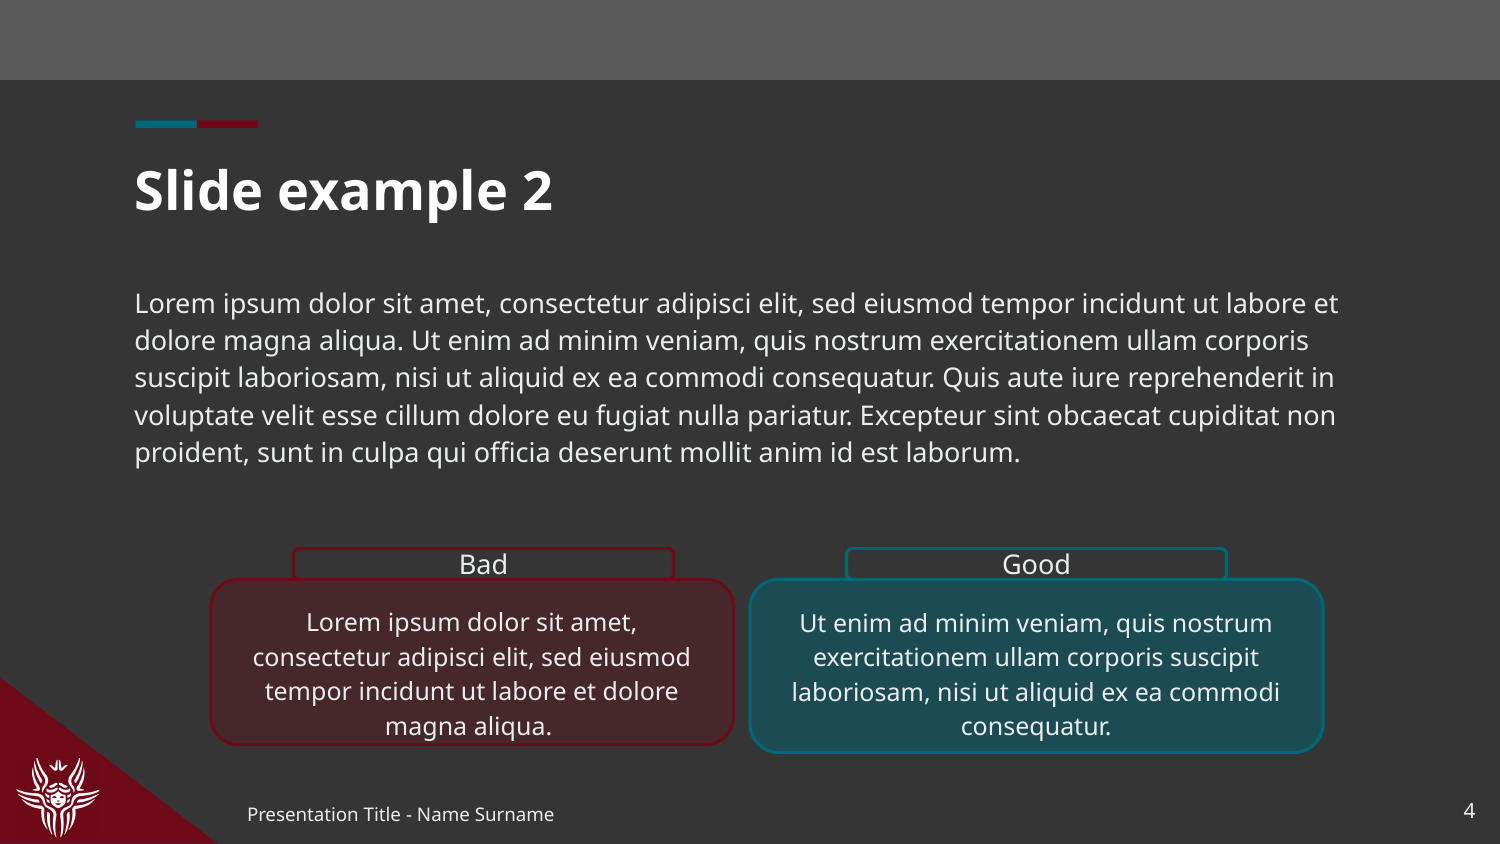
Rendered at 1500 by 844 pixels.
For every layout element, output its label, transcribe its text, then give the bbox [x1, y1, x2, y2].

picture [16, 758, 100, 839]
text_box Lorem ipsum dolor sit amet, consectetur adipisci elit, sed eiusmod tempor incidunt ut labore et dolore magna aliqua. [210, 579, 734, 745]
text_box Good [846, 548, 1227, 580]
subtitle Presentation Title - Name Surname [232, 783, 1193, 839]
slide_number <number> [1400, 779, 1491, 844]
list Lorem ipsum dolor sit amet, consectetur adipisci elit, sed eiusmod tempor incidunt ut labore et dolore magna aliqua. Ut enim ad minim veniam, quis nostrum exercitationem ullam corporis suscipit laboriosam, nisi ut aliquid ex ea commodi consequatur. Quis aute iure reprehenderit in voluptate velit esse cillum dolore eu fugiat nulla pariatur. Excepteur sint obcaecat cupiditat non proident, sunt in culpa qui officia deserunt mollit anim id est laborum. [119, 266, 1408, 524]
text_box Ut enim ad minim veniam, quis nostrum exercitationem ullam corporis suscipit laboriosam, nisi ut aliquid ex ea commodi consequatur. [749, 579, 1324, 753]
text_box Bad [293, 548, 674, 580]
title Slide example 2 [119, 141, 1381, 230]
